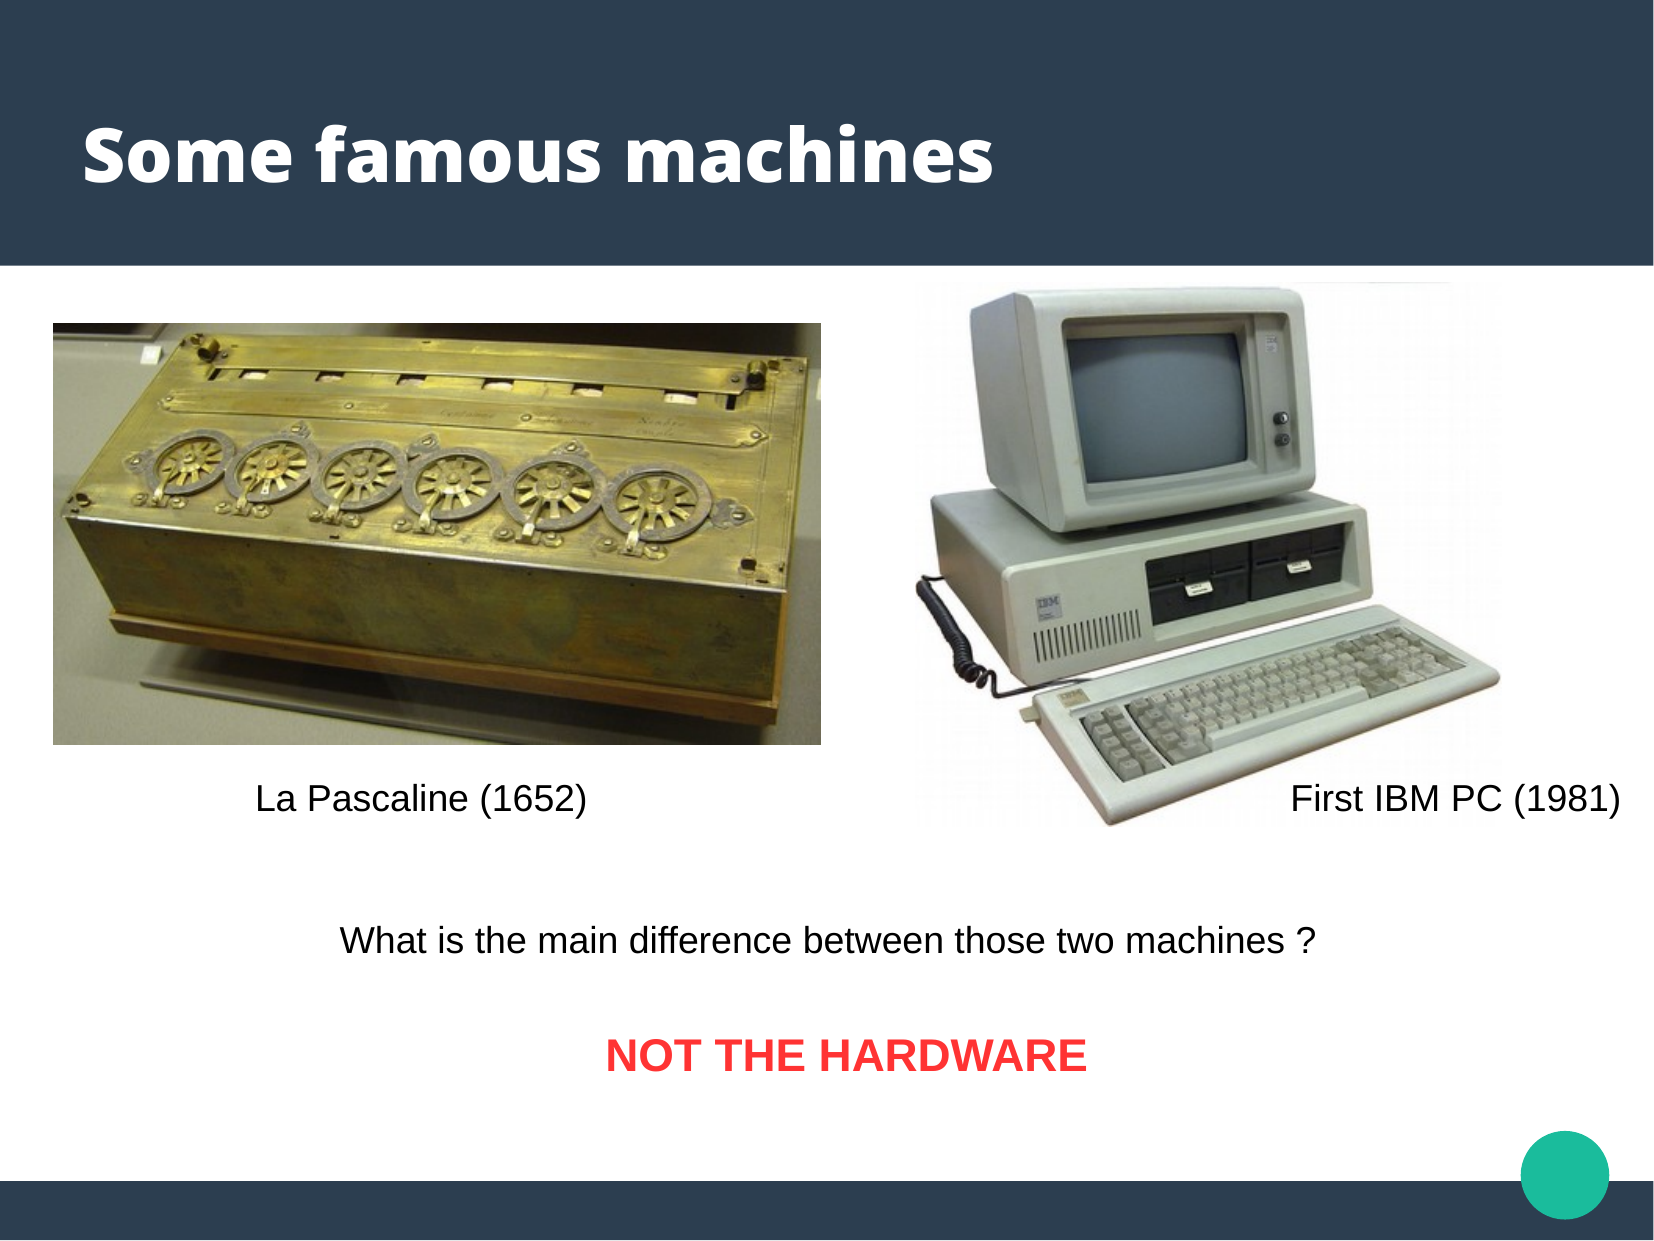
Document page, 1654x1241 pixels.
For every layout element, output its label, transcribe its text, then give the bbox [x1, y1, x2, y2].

text_box What is the main difference between those two machines ? [324, 911, 1332, 969]
title Some famous machines [82, 49, 1571, 257]
picture [915, 282, 1502, 827]
text_box First IBM PC (1981) [1275, 769, 1637, 827]
text_box La Pascaline (1652) [240, 769, 603, 827]
picture [53, 323, 821, 745]
text_box NOT THE HARDWARE [590, 1015, 1111, 1097]
